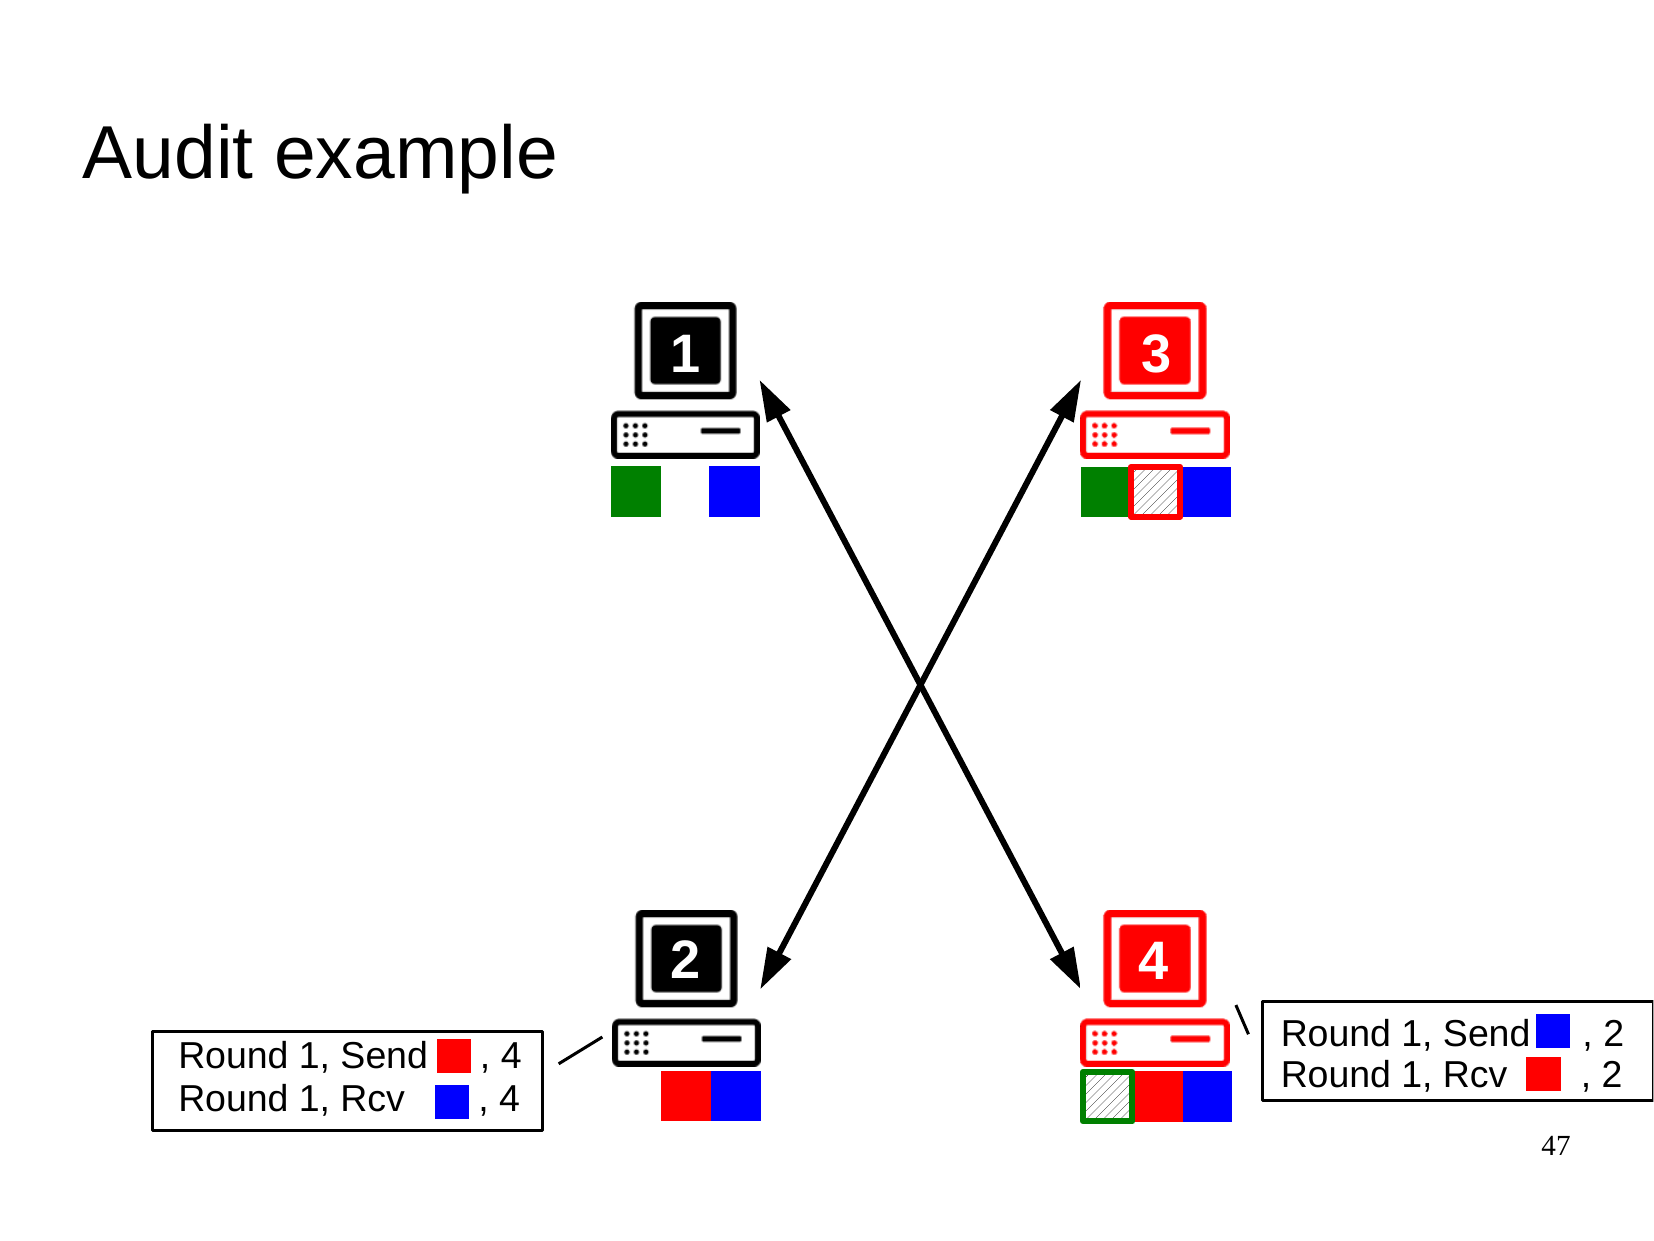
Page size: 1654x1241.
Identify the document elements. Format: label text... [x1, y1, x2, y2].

text_box [1536, 1014, 1570, 1048]
text_box [709, 466, 760, 517]
text_box [1526, 1057, 1561, 1091]
text_box 3 [1126, 315, 1184, 393]
picture [1080, 302, 1230, 459]
text_box [1082, 1071, 1232, 1122]
text_box [583, 1037, 603, 1049]
text_box [611, 466, 661, 517]
text_box 1 [655, 316, 713, 392]
text_box [661, 1071, 761, 1121]
text_box [435, 1085, 469, 1119]
text_box [1235, 1005, 1249, 1035]
text_box [152, 1031, 542, 1130]
text_box [1081, 467, 1231, 517]
text_box 4 [1123, 923, 1187, 999]
text_box Round 1, Send , 2 Round 1, Rcv , 2 [1266, 1004, 1654, 1104]
text_box Round 1, Send , 4 Round 1, Rcv , 4 [163, 1027, 583, 1127]
picture [612, 910, 761, 1067]
title Audit example [82, 49, 1556, 257]
text_box 2 [655, 921, 713, 998]
picture [1080, 910, 1230, 1067]
picture [611, 302, 760, 459]
text_box [1263, 1002, 1653, 1101]
text_box [437, 1039, 471, 1073]
